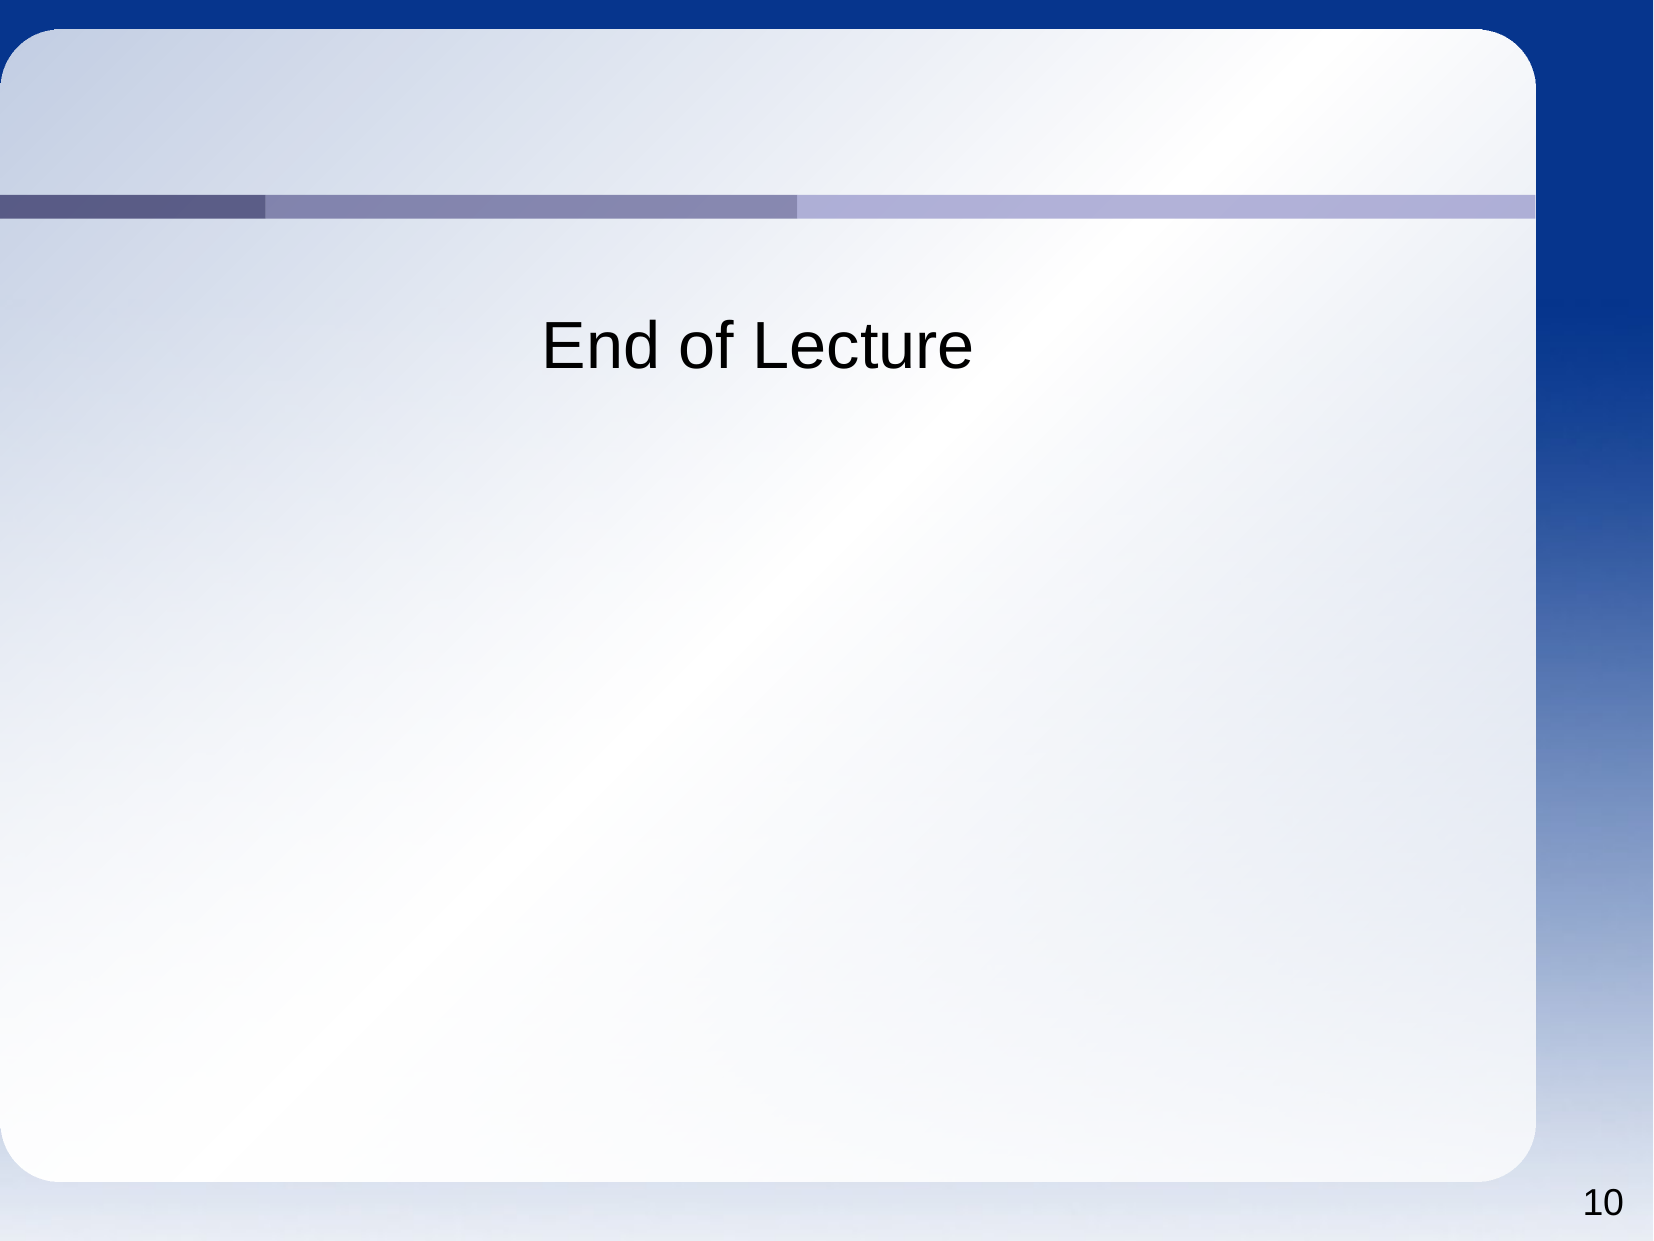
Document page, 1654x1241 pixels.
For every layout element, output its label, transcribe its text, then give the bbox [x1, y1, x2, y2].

subtitle End of Lecture [29, 49, 1506, 642]
picture [0, 0, 1654, 1241]
